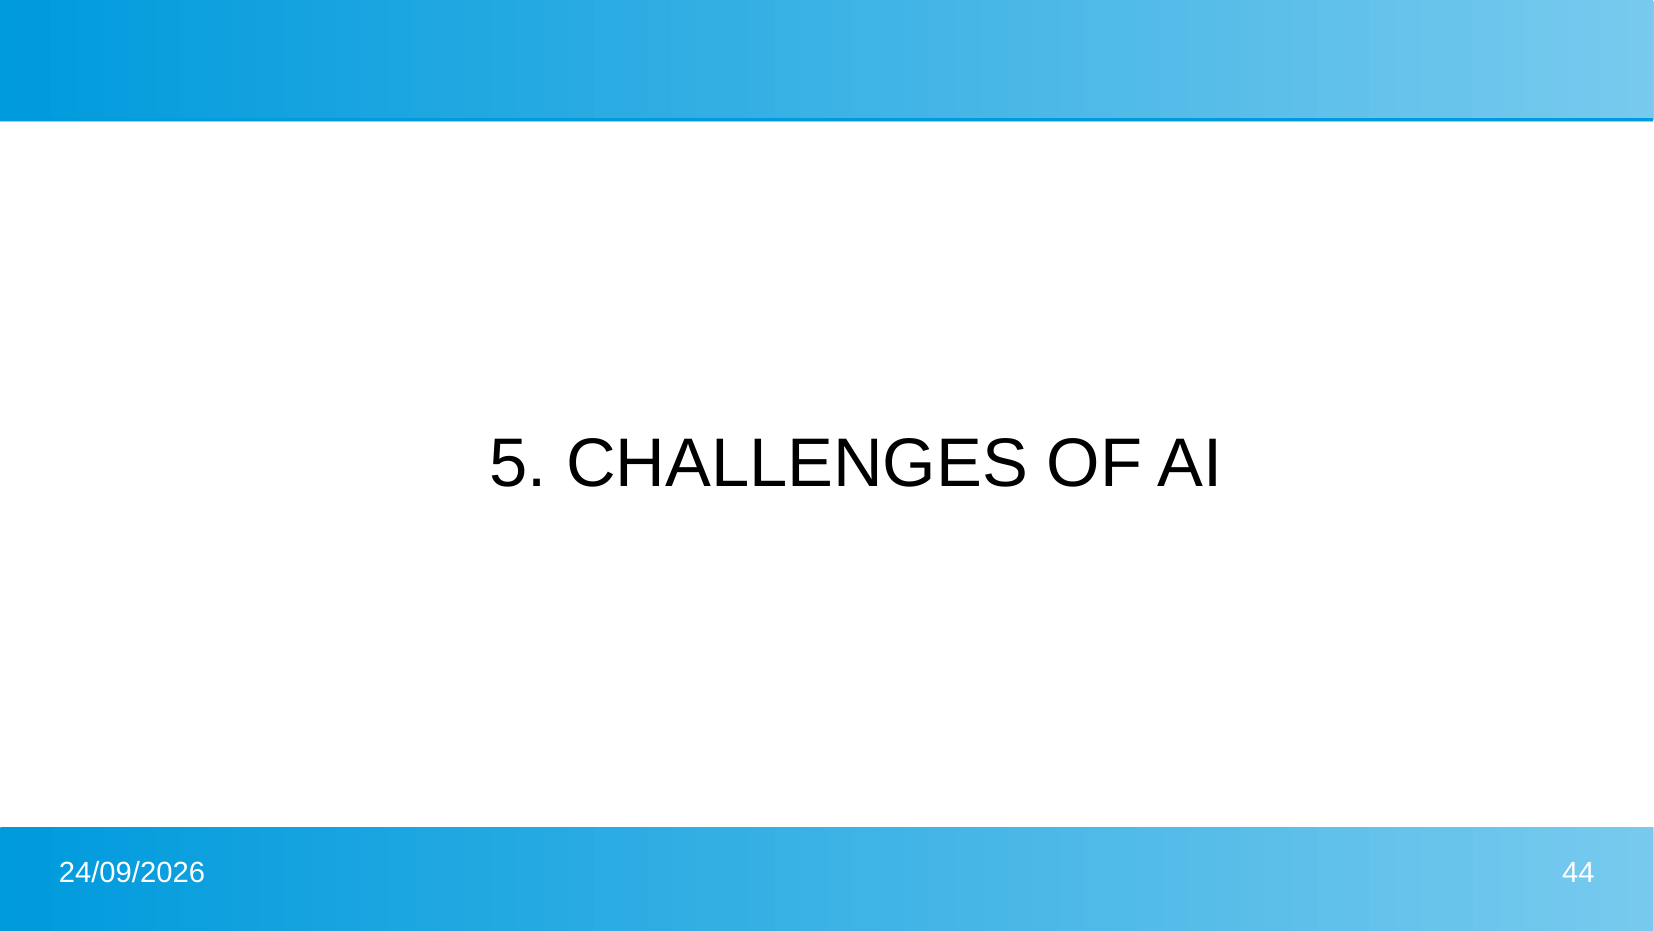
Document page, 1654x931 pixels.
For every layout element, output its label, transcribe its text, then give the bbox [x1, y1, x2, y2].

title 5. CHALLENGES OF AI [88, 423, 1625, 502]
